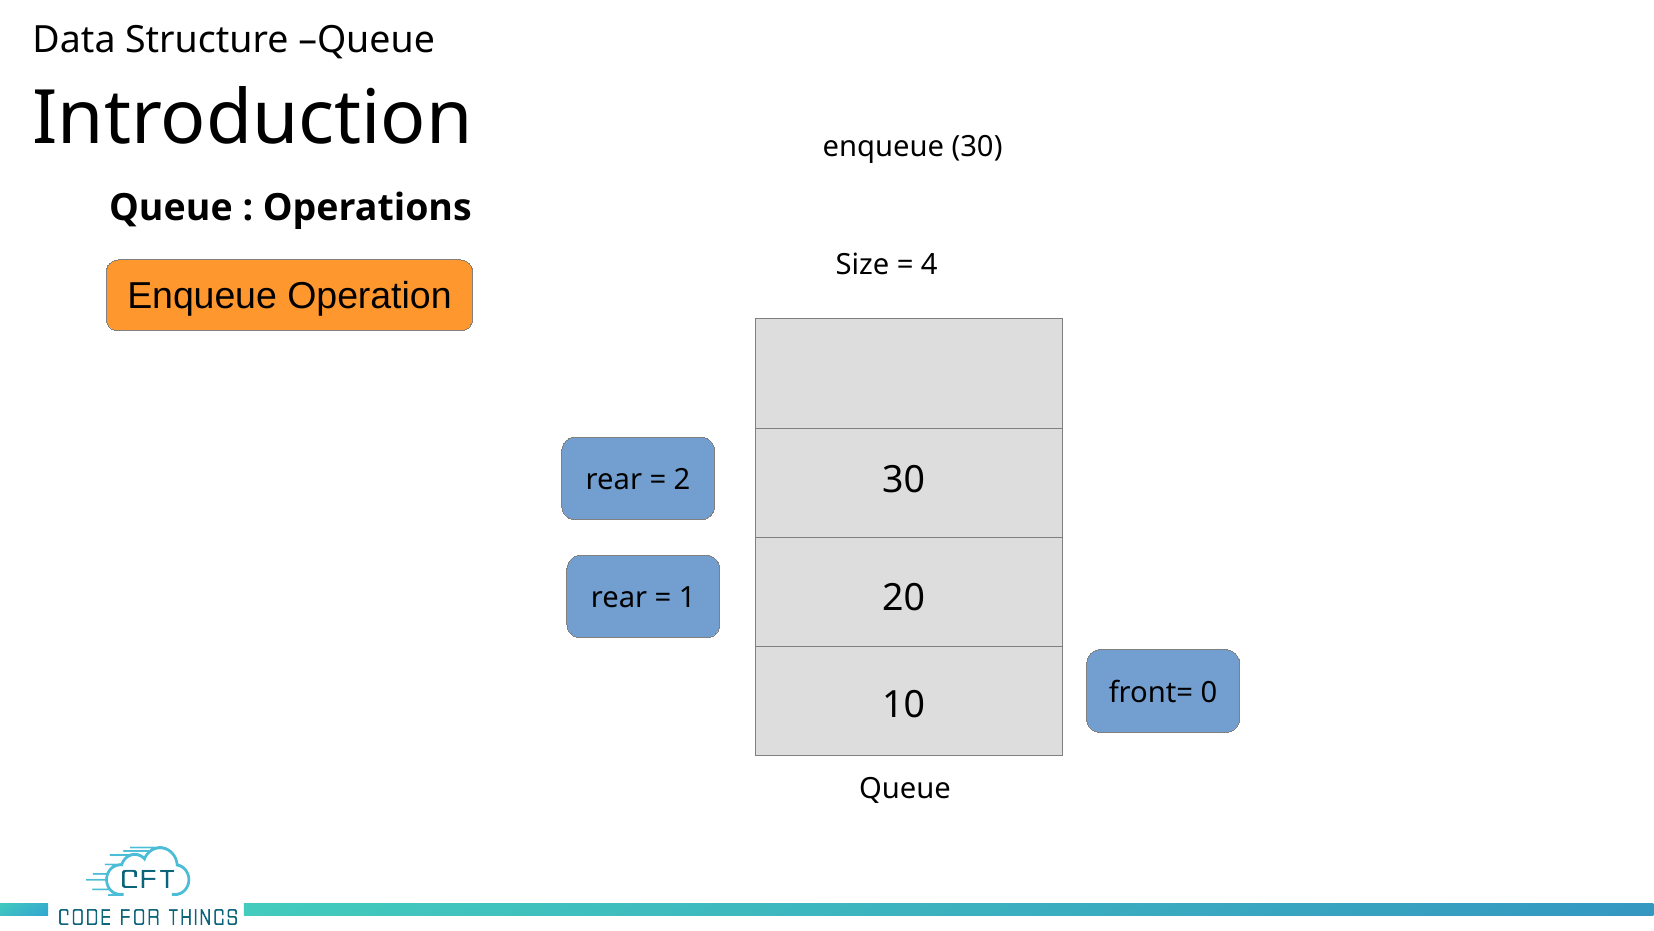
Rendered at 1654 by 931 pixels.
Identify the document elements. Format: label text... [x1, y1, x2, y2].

text_box 30 [826, 437, 981, 520]
text_box Enqueue Operation [106, 259, 473, 331]
picture [59, 846, 237, 925]
text_box Size = 4 [820, 236, 1009, 286]
text_box rear = 2 [561, 437, 715, 520]
text_box enqueue (30) [785, 118, 1041, 168]
title Data Structure –Queue Introduction [32, 12, 1184, 166]
text_box front= 0 [1086, 649, 1240, 733]
text_box Queue : Operations [23, 173, 615, 243]
text_box 10 [826, 661, 981, 745]
text_box 20 [826, 555, 981, 638]
text_box [755, 318, 1063, 756]
text_box Queue [844, 759, 971, 810]
text_box rear = 1 [566, 555, 720, 638]
